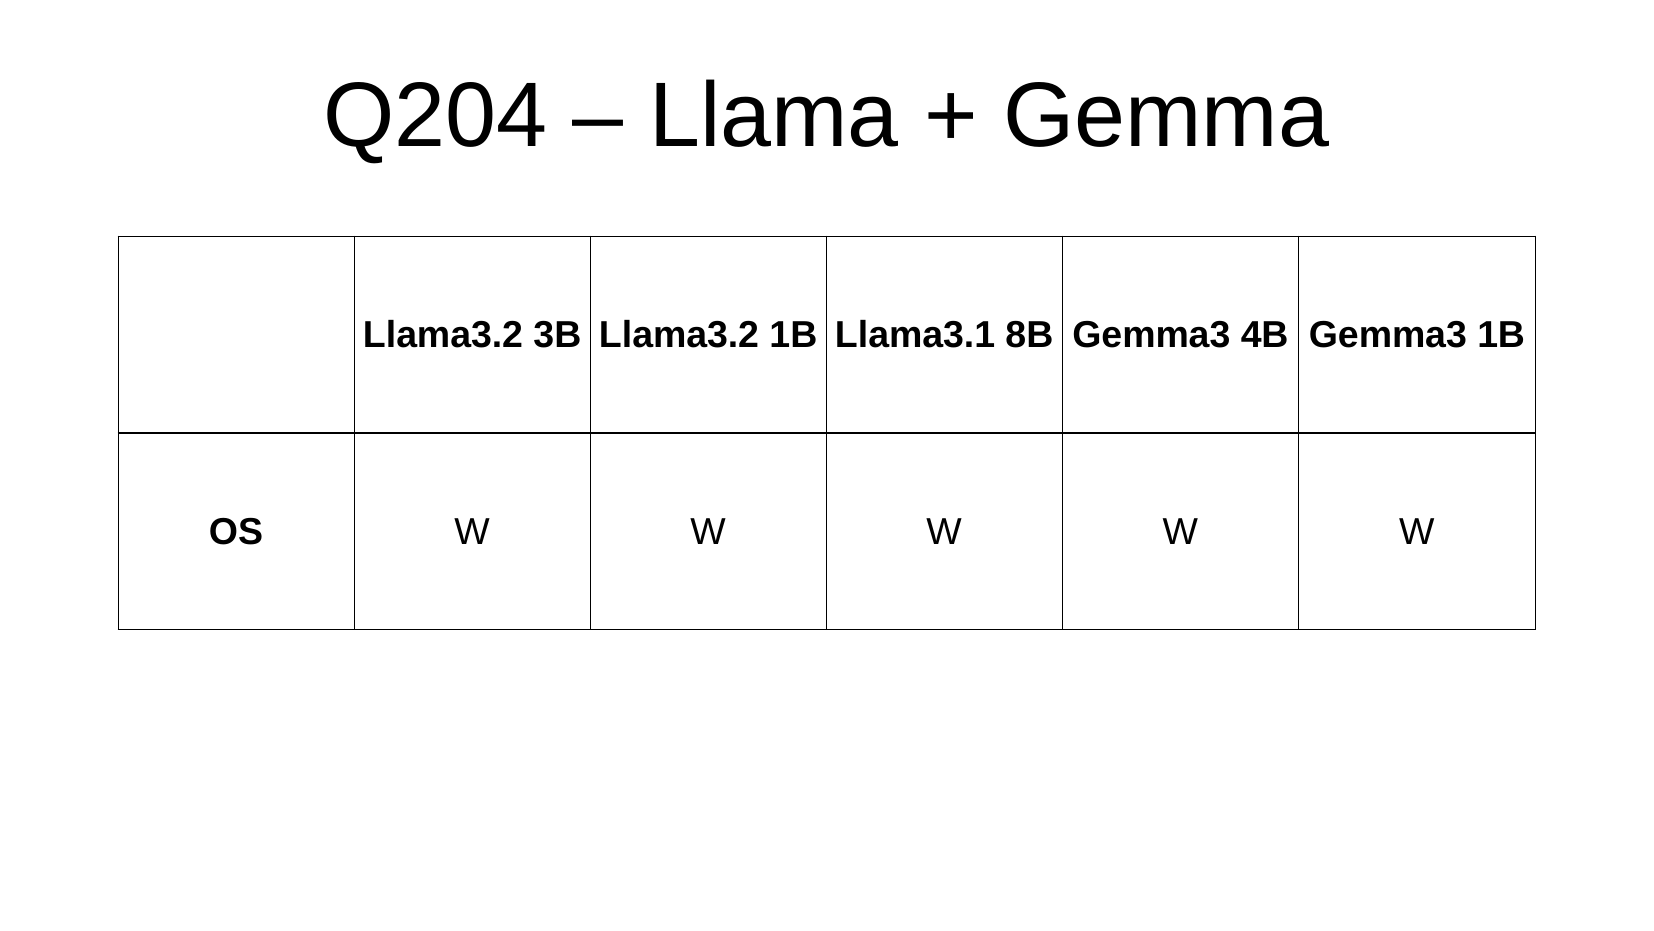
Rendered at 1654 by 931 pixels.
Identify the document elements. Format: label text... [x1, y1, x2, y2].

table_cell W [827, 434, 1062, 629]
table_cell W [1299, 434, 1535, 629]
table_cell W [1063, 434, 1298, 629]
title Q204 – Llama + Gemma [82, 37, 1571, 193]
table_cell W [591, 434, 826, 629]
table_header Llama3.1 8B [827, 237, 1062, 432]
table_header Llama3.2 3B [355, 237, 590, 432]
table_header [119, 237, 354, 432]
table_cell W [355, 434, 590, 629]
table_cell OS [119, 434, 354, 629]
table_header Gemma3 1B [1299, 237, 1535, 432]
table_header Gemma3 4B [1063, 237, 1298, 432]
table_header Llama3.2 1B [591, 237, 826, 432]
